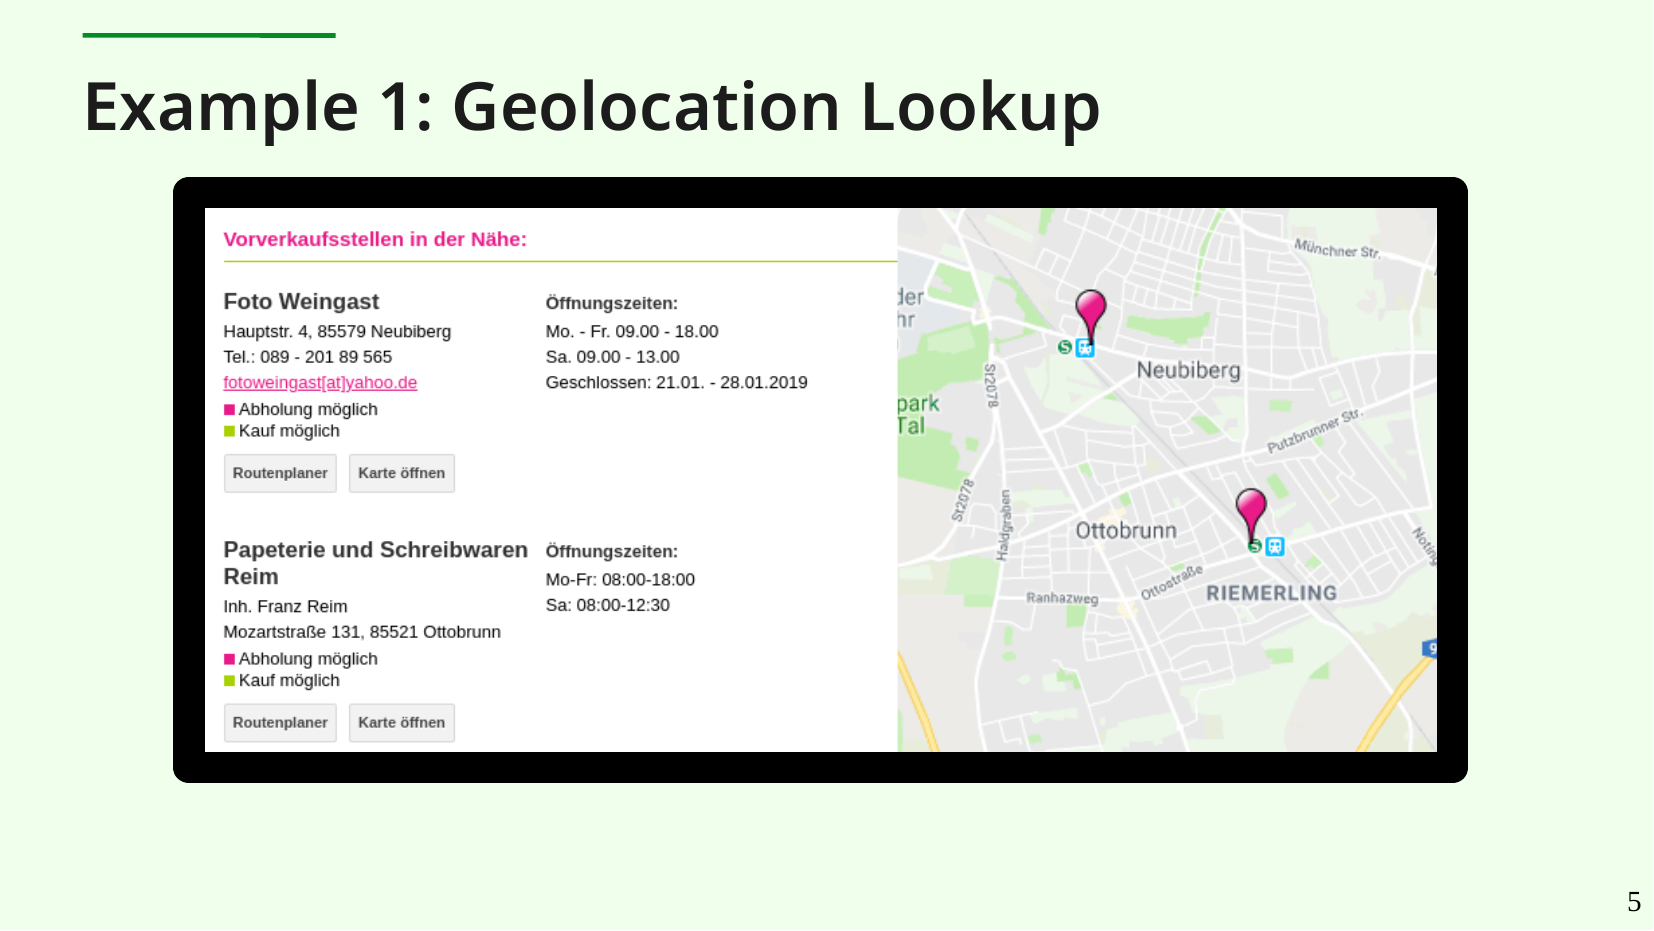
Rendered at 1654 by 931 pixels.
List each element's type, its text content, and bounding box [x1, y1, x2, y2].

picture [205, 208, 1437, 752]
title Example 1: Geolocation Lookup [82, 59, 1571, 193]
